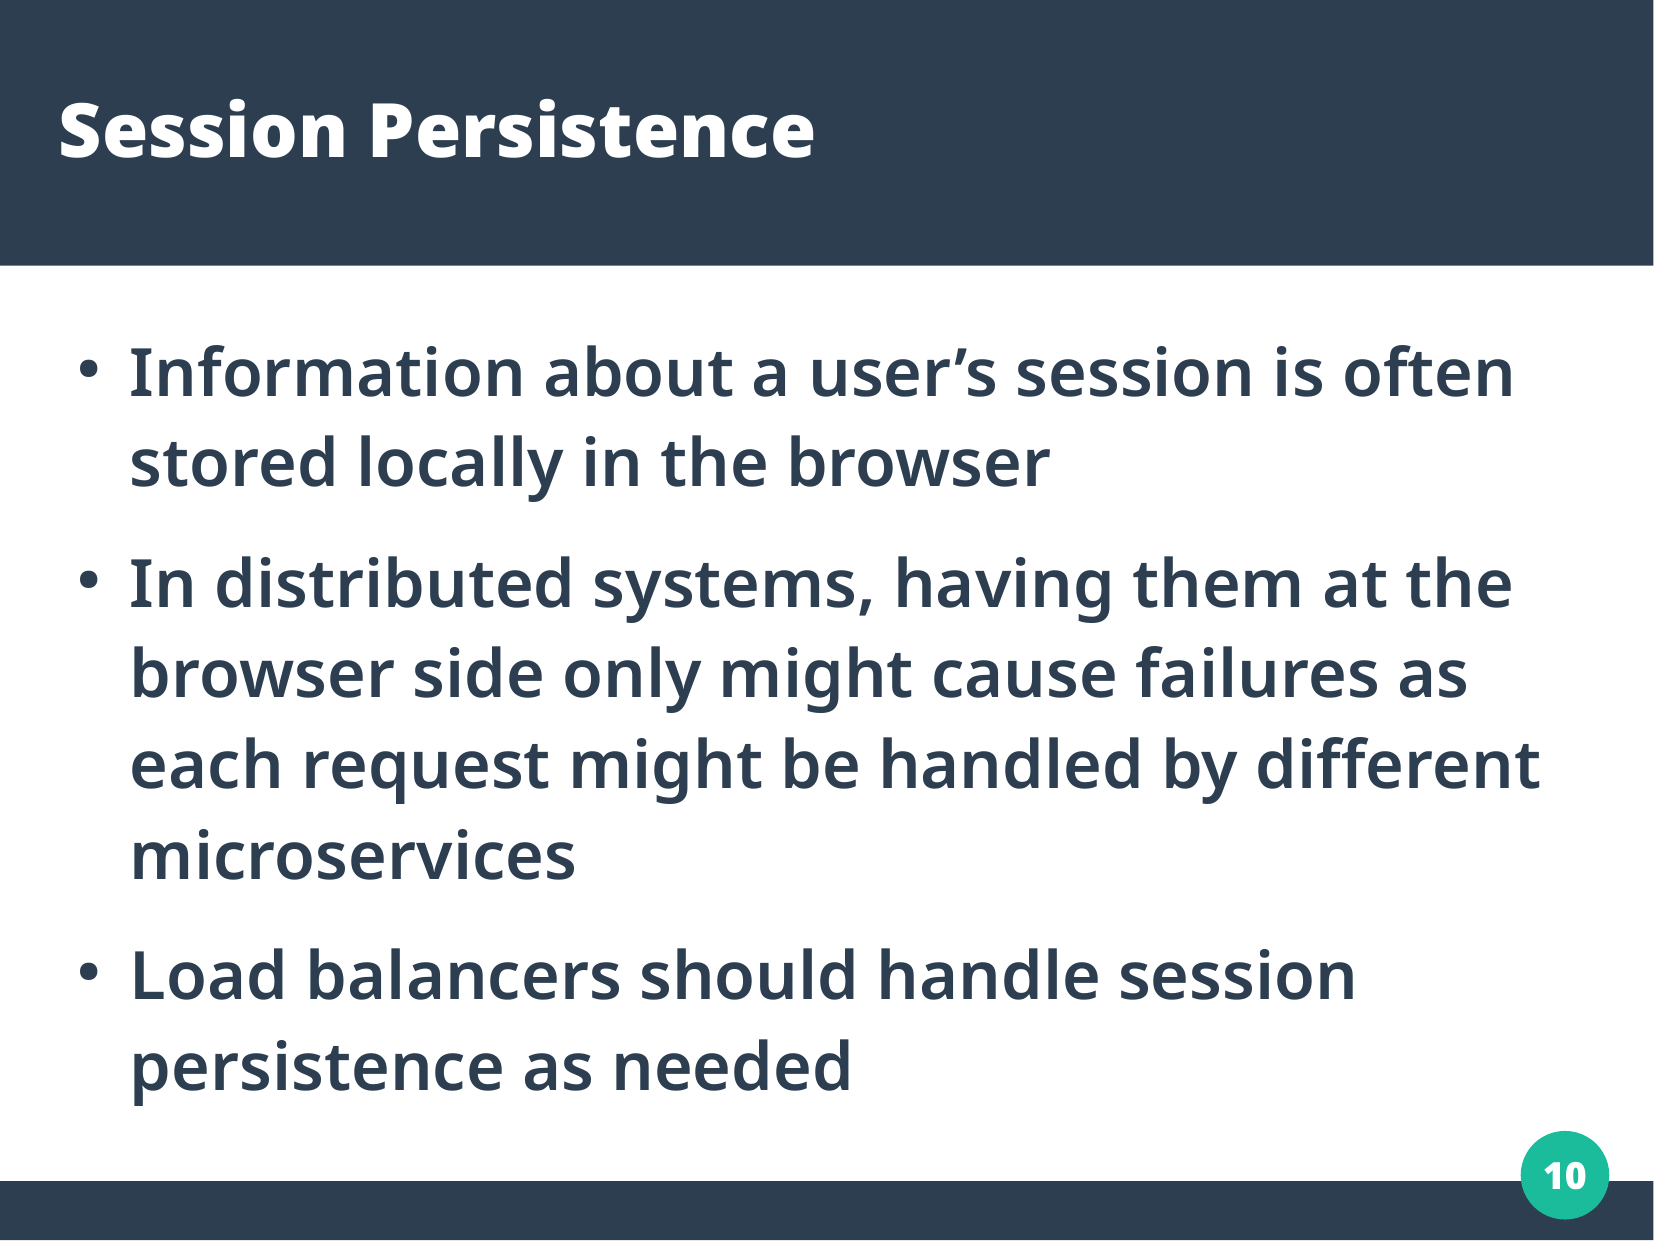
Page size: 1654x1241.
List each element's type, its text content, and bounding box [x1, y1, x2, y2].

list Information about a user’s session is often stored locally in the browser In distributed systems, having them at the browser side only might cause failures as each request might be handled by different microservices Load balancers should handle session persistence as needed [59, 324, 1595, 1152]
title Session Persistence [59, 49, 1595, 207]
